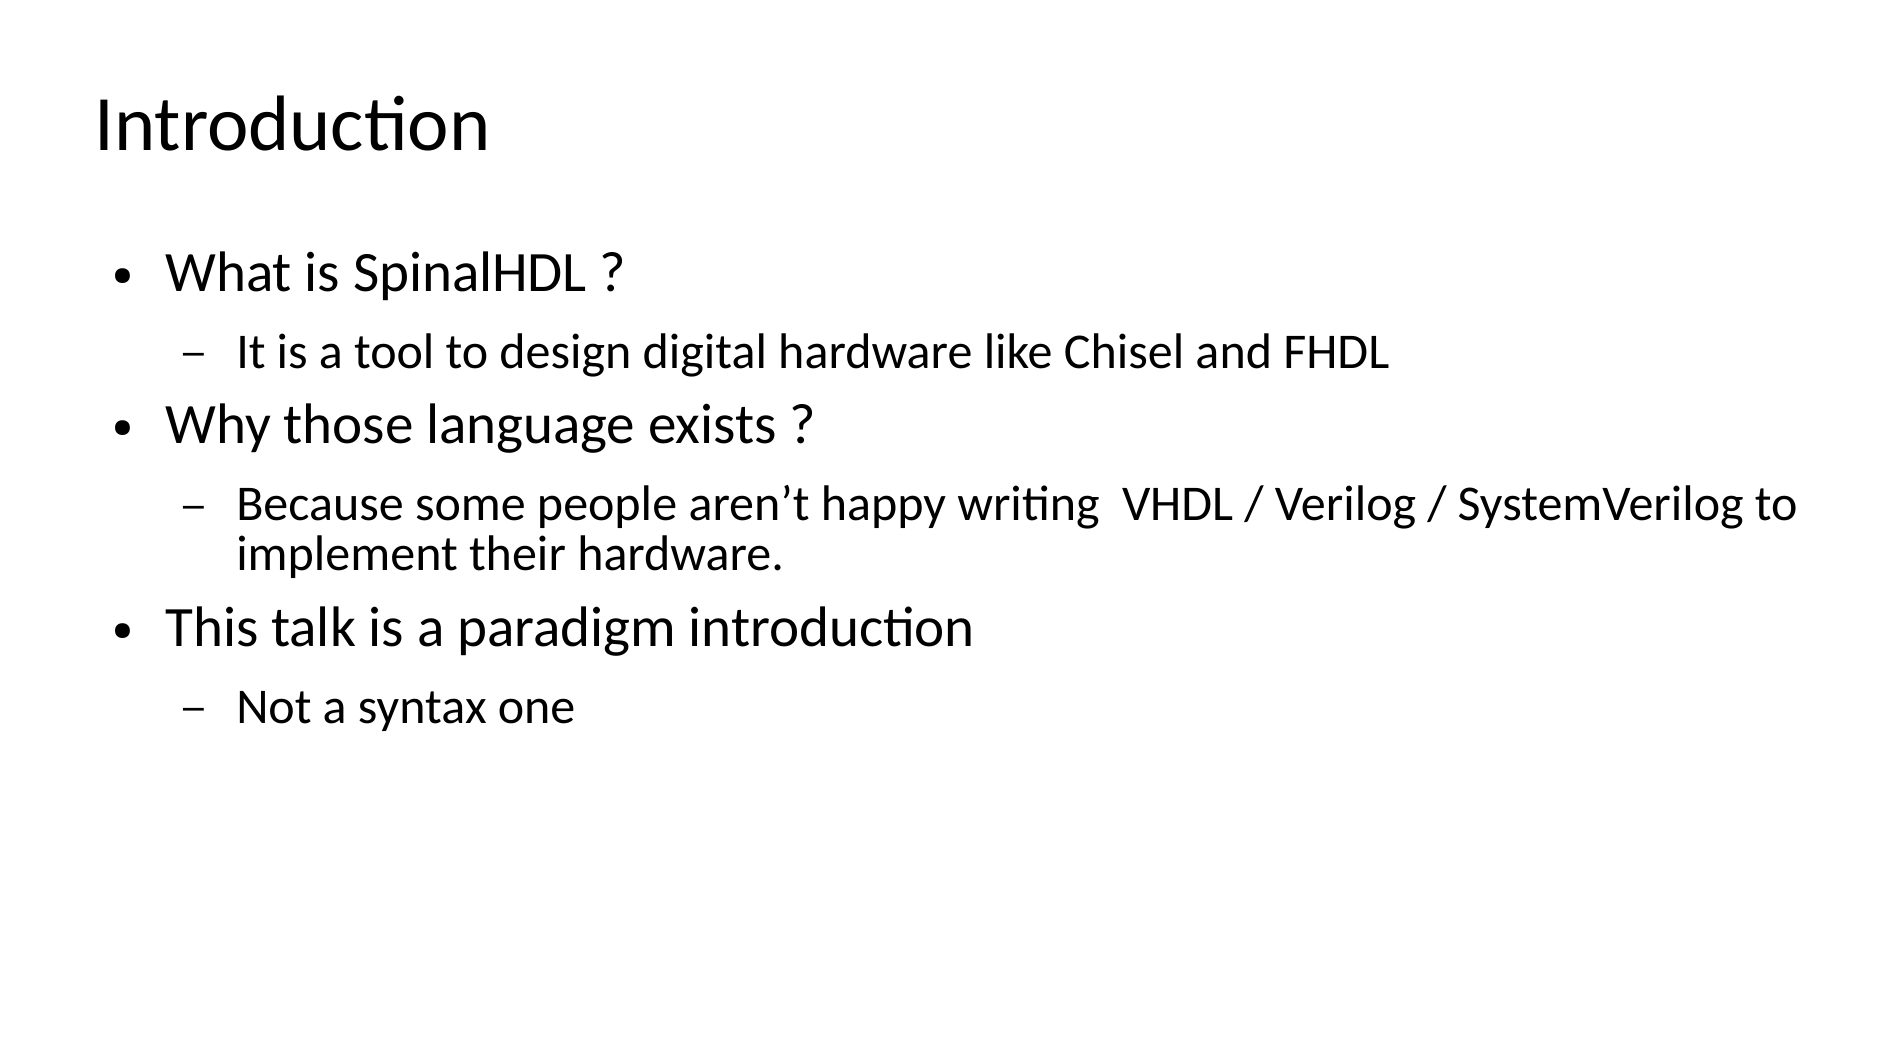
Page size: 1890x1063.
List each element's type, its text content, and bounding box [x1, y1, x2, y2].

list What is SpinalHDL ? It is a tool to design digital hardware like Chisel and FHDL Why those language exists ? Because some people aren’t happy writing VHDL / Verilog / SystemVerilog to implement their hardware. This talk is a paradigm introduction Not a syntax one [94, 248, 1878, 1016]
title Introduction [94, 42, 1796, 220]
